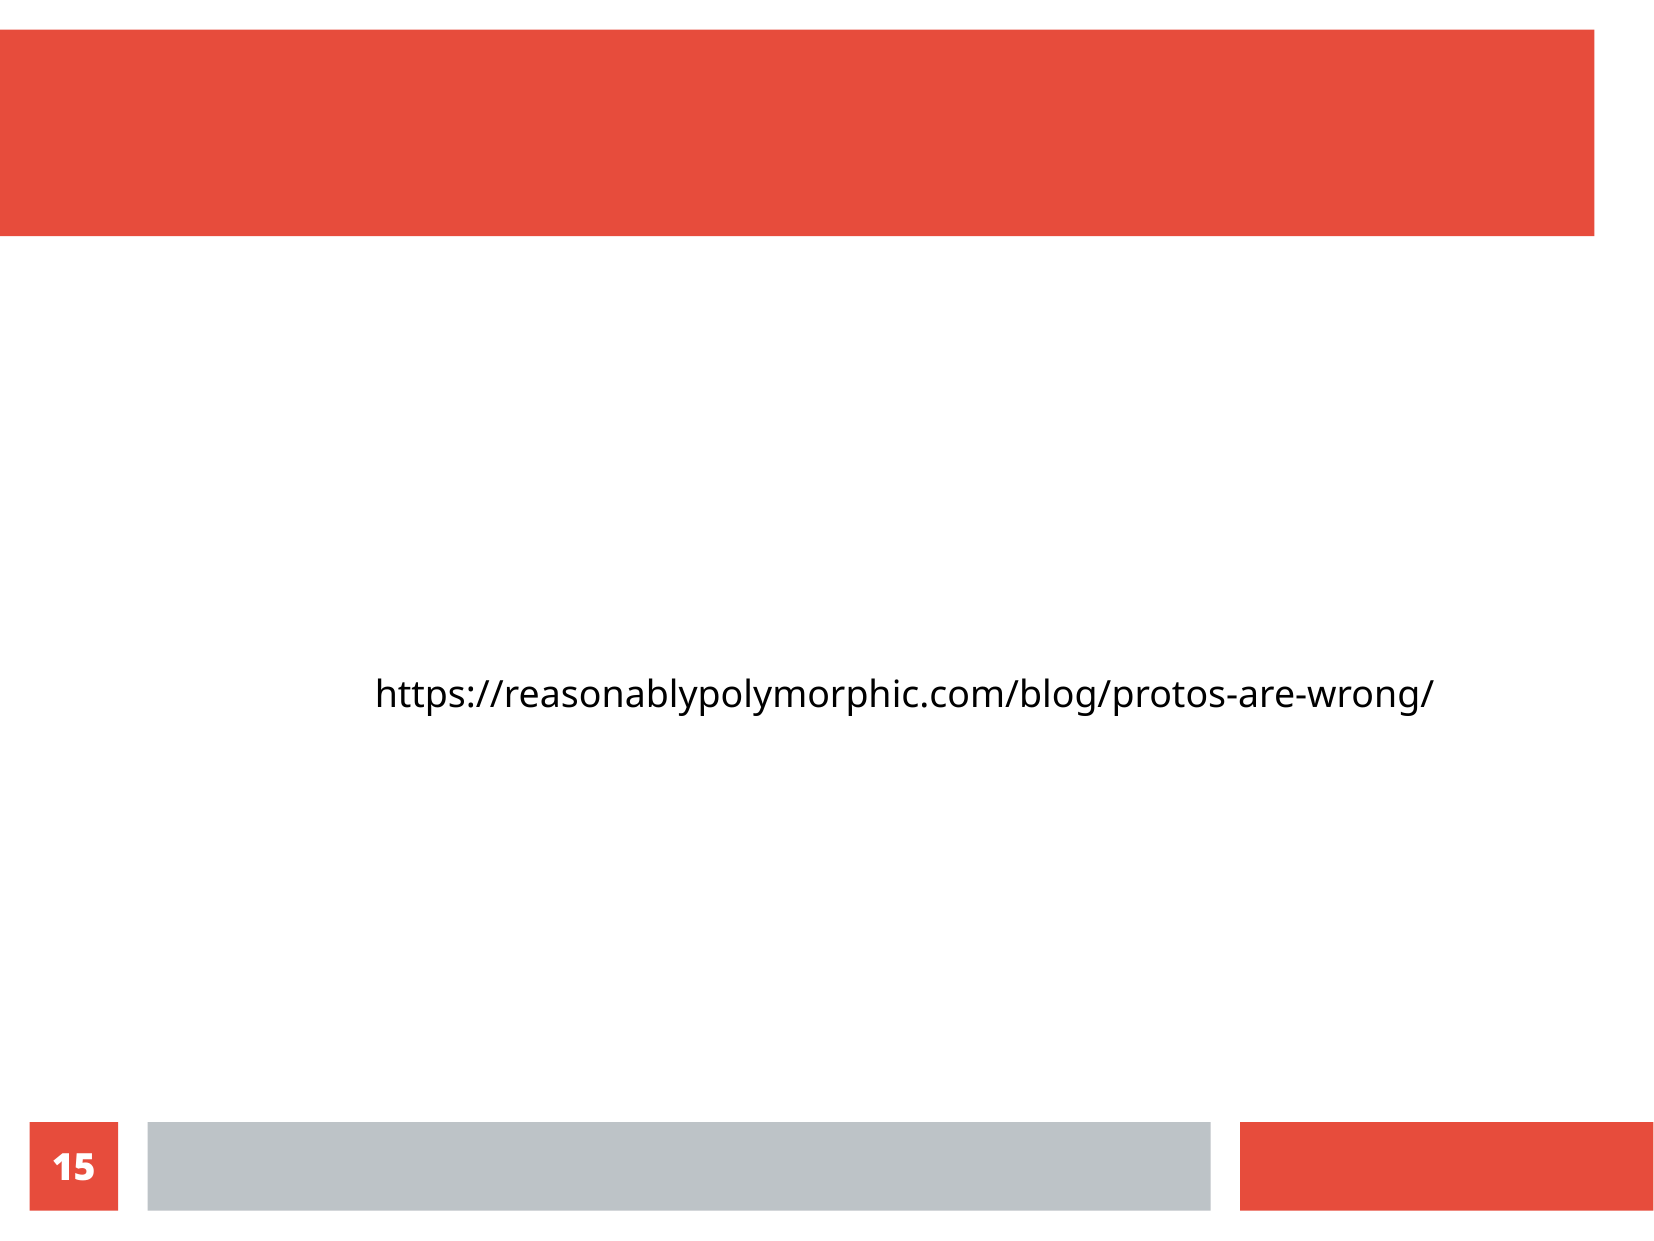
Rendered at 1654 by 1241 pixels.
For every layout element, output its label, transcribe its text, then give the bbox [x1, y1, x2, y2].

text_box https://reasonablypolymorphic.com/blog/protos-are-wrong/ [360, 660, 1451, 726]
